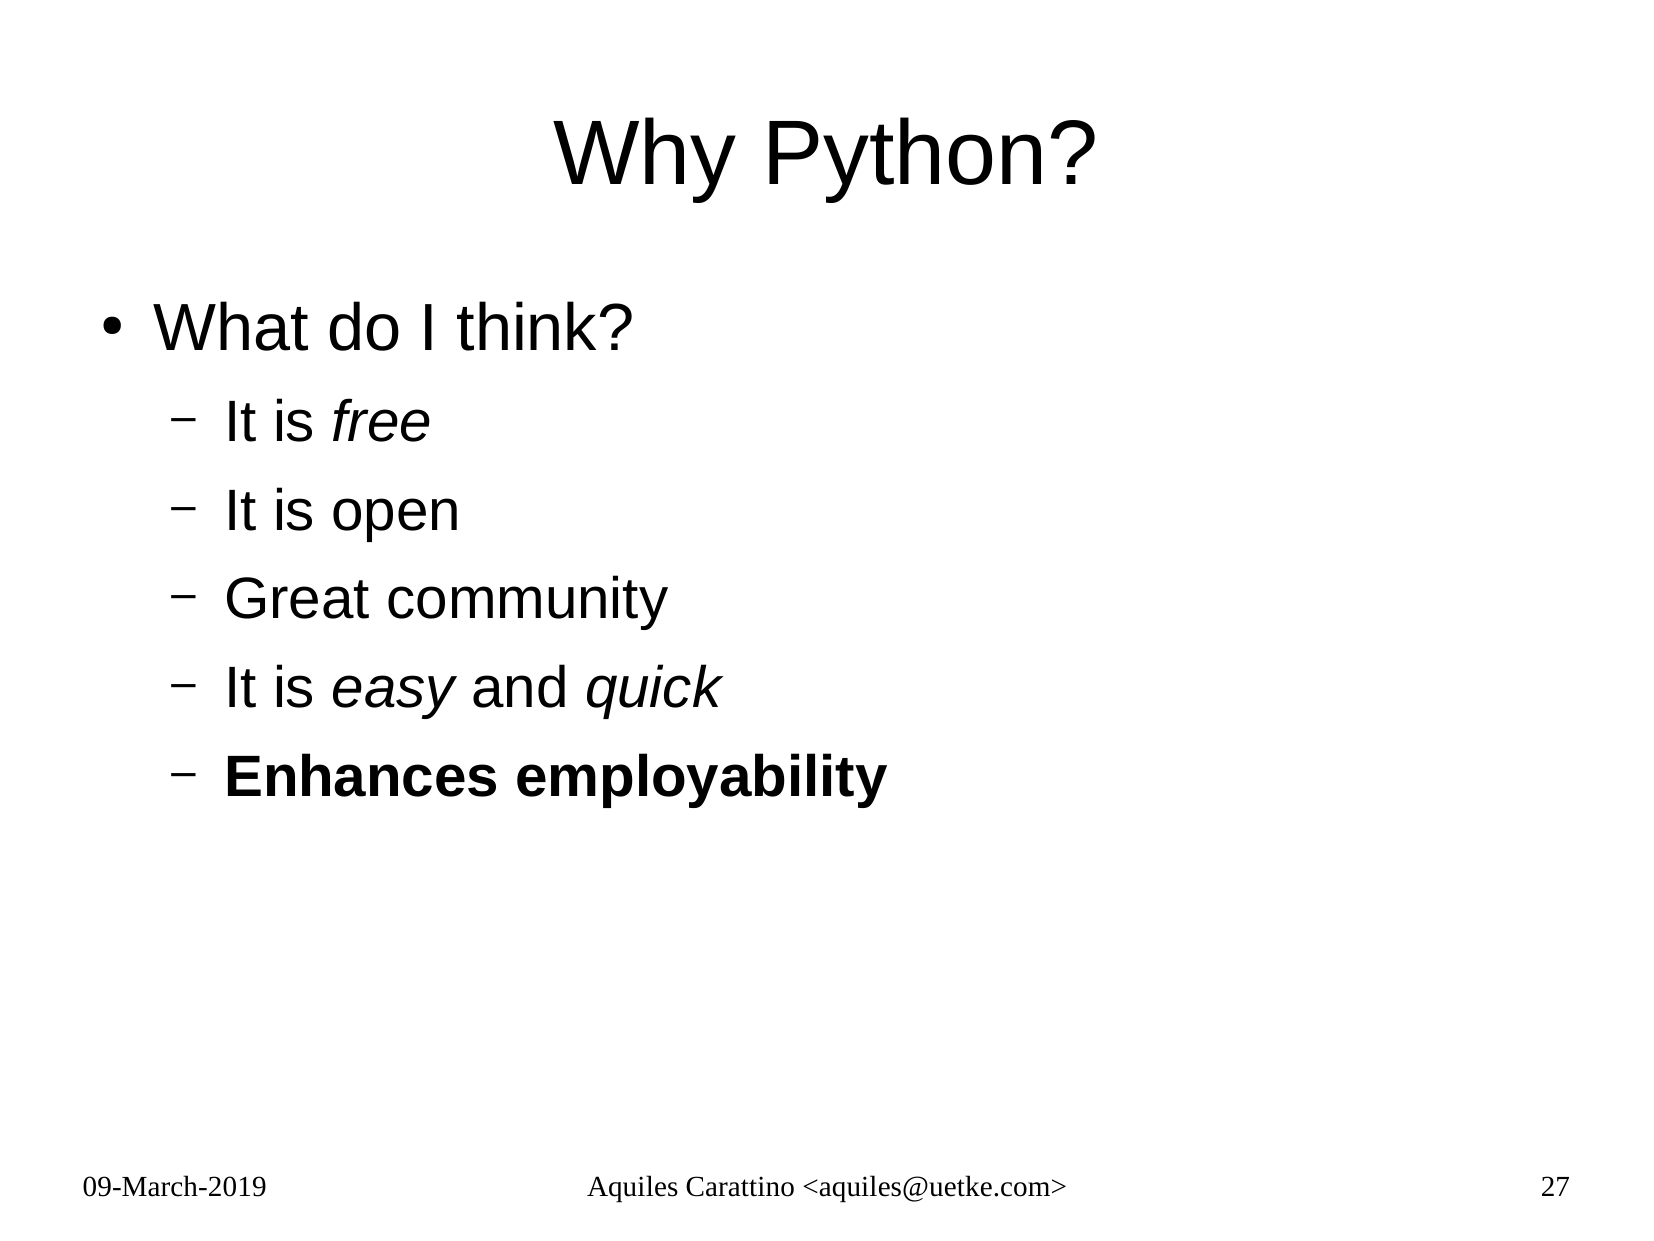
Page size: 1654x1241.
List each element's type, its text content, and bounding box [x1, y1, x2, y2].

list What do I think? It is free It is open Great community It is easy and quick Enhances employability [82, 290, 1571, 1010]
title Why Python? [82, 49, 1571, 257]
